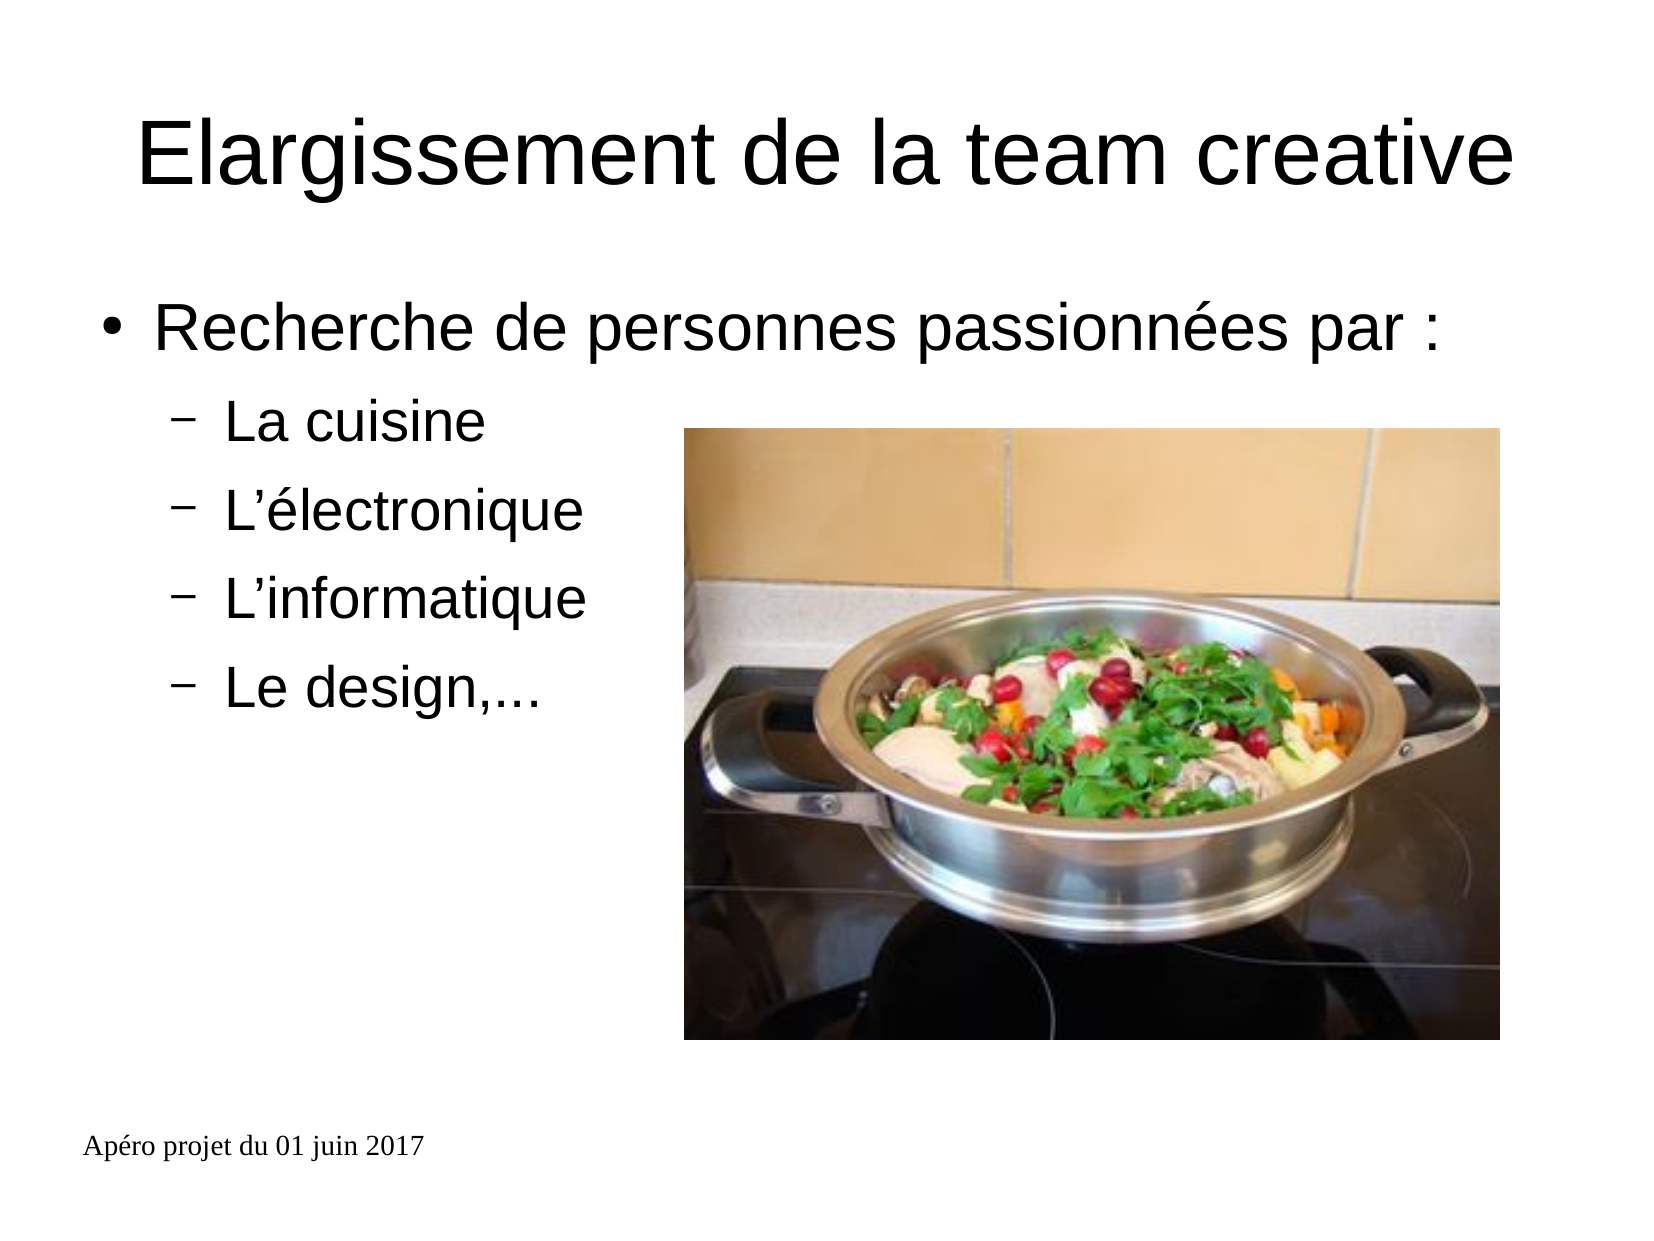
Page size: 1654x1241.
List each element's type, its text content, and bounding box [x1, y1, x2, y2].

picture [684, 428, 1500, 1040]
title Elargissement de la team creative [82, 49, 1571, 257]
list Recherche de personnes passionnées par : La cuisine L’électronique L’informatique Le design,... [82, 290, 1571, 1010]
